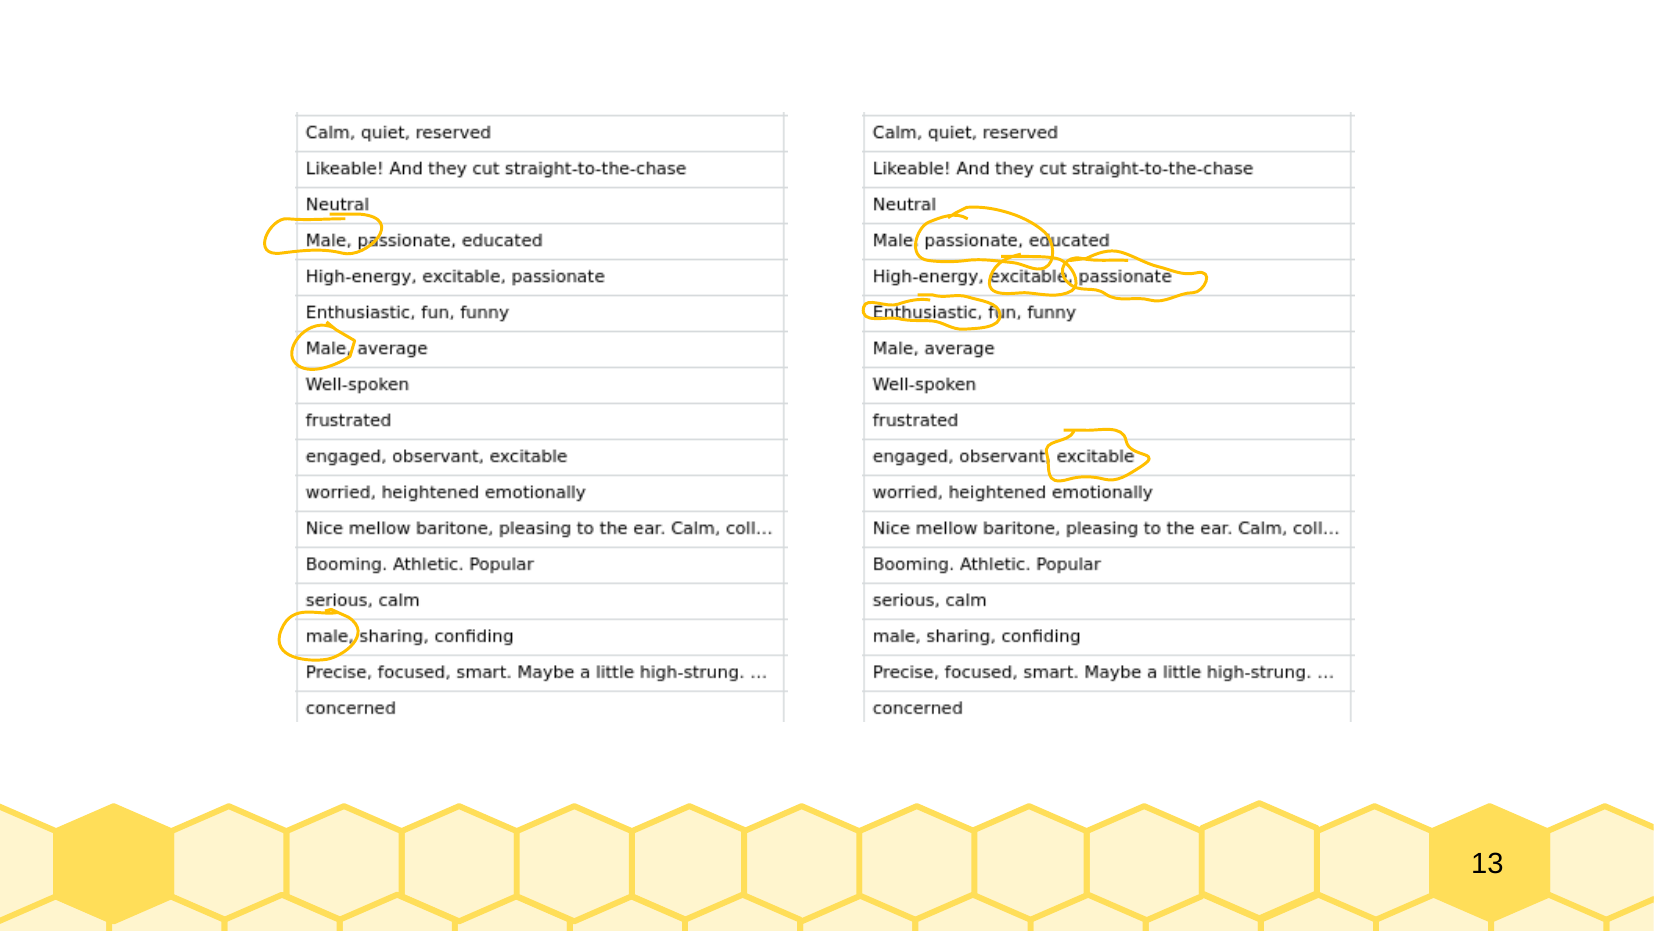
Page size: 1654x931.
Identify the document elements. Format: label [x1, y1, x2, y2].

picture [862, 112, 1355, 722]
picture [295, 614, 356, 658]
picture [865, 297, 998, 327]
picture [295, 327, 352, 367]
picture [295, 112, 788, 722]
